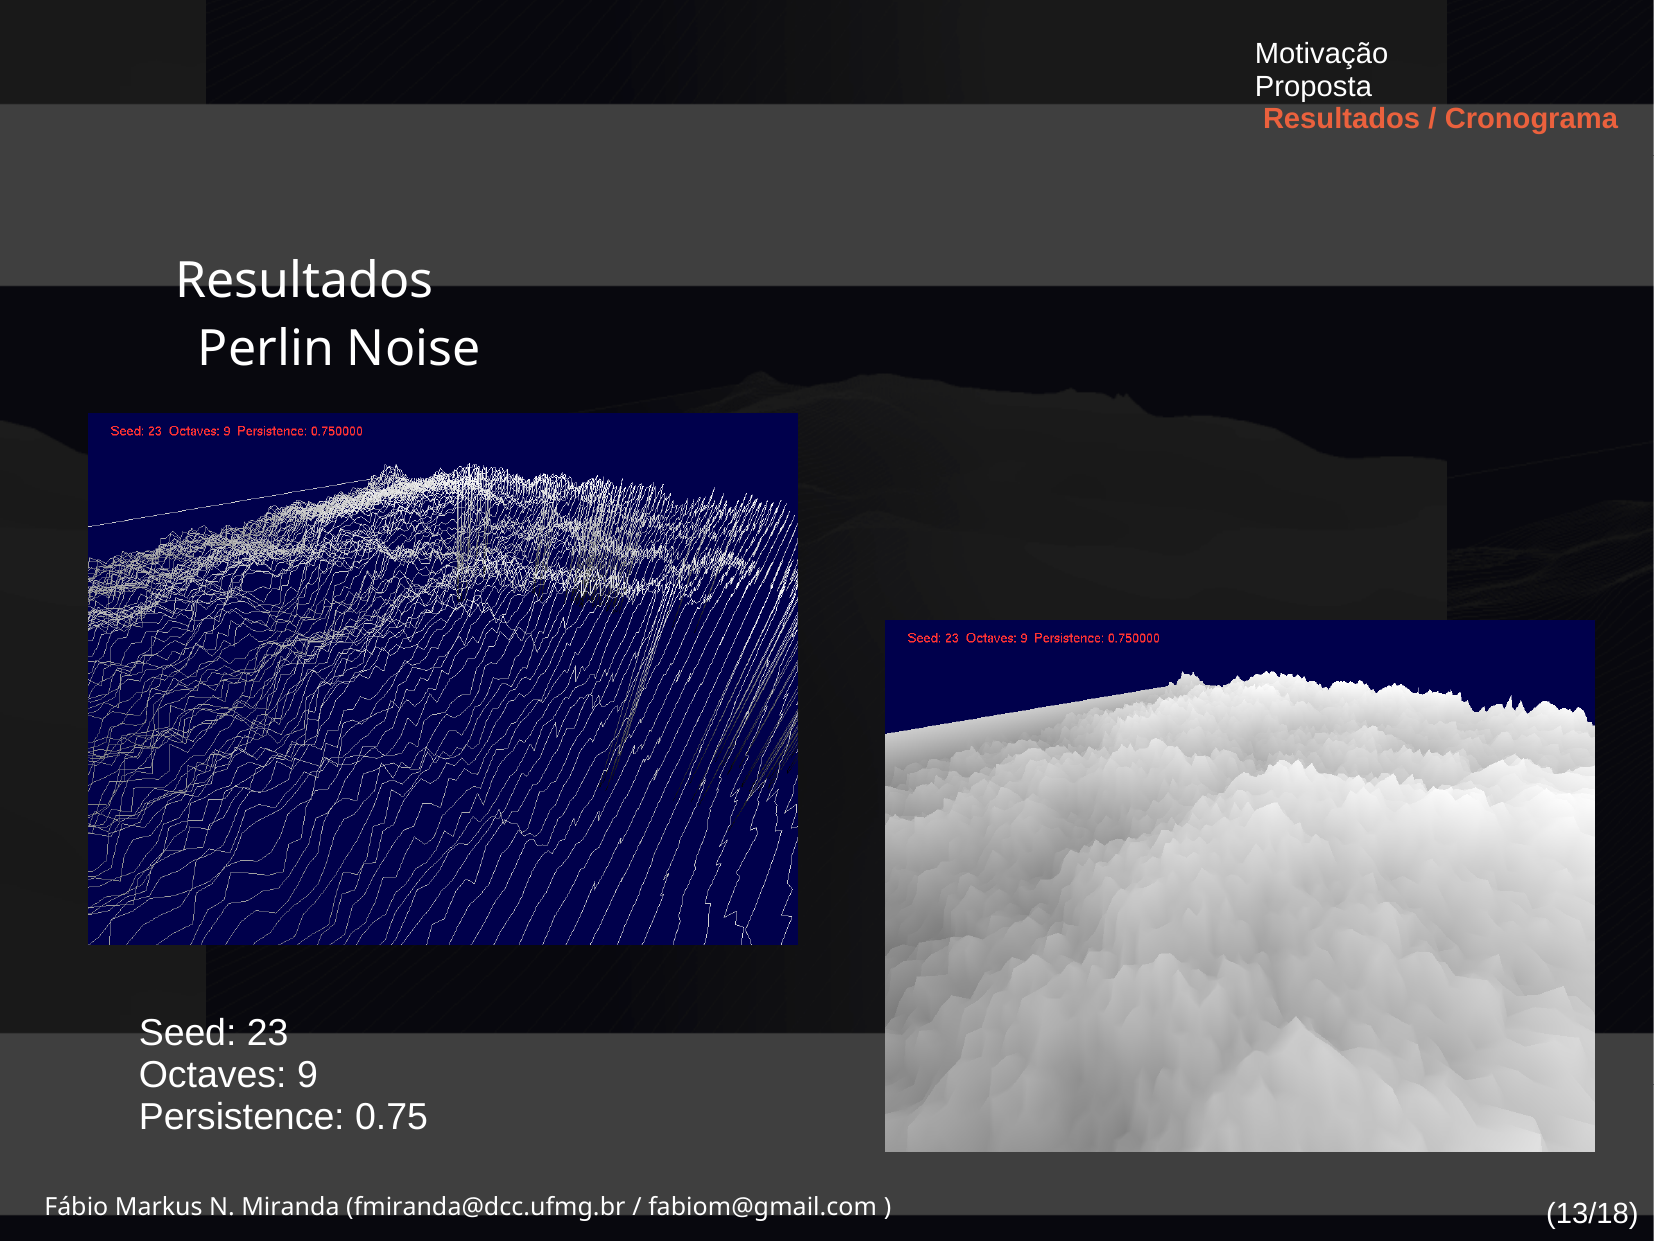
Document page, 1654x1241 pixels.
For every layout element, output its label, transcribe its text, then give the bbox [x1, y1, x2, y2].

text_box Motivação Proposta Resultados / Cronograma [1240, 29, 1644, 144]
text_box Fábio Markus N. Miranda (fmiranda@dcc.ufmg.br / fabiom@gmail.com ) [29, 1181, 975, 1227]
text_box (13/18) [1505, 1189, 1654, 1237]
text_box Seed: 23 Octaves: 9 Persistence: 0.75 [124, 1003, 443, 1145]
text_box Resultados Perlin Noise [147, 236, 1516, 1063]
picture [0, 0, 1654, 1241]
